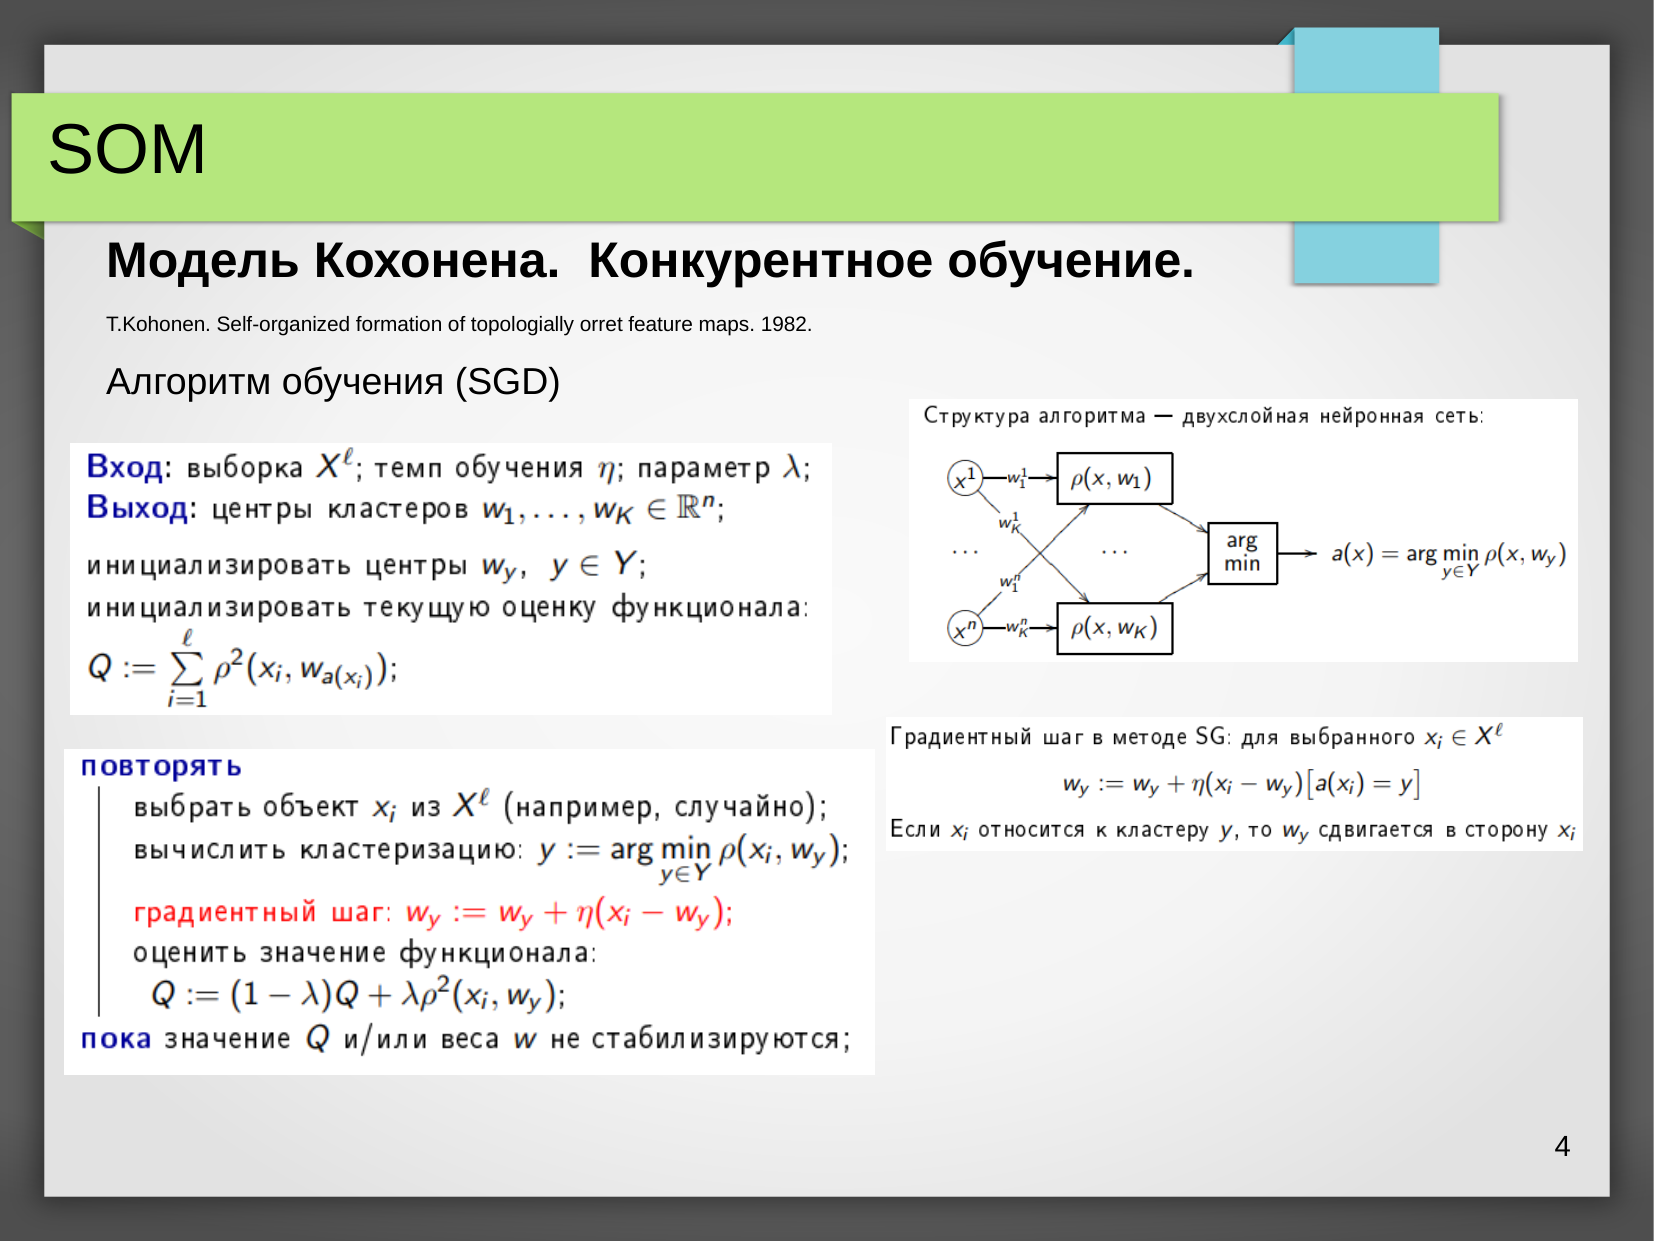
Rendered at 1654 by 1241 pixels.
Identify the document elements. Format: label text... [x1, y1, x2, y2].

title SOM [47, 109, 1501, 189]
picture [0, 0, 1654, 1241]
subtitle Модель Кохонена. Конкурентное обучение. T.Kohonen. Self-organized formation of topologially orret feature maps. 1982. Алгоритм обучения (SGD) [106, 239, 1252, 444]
